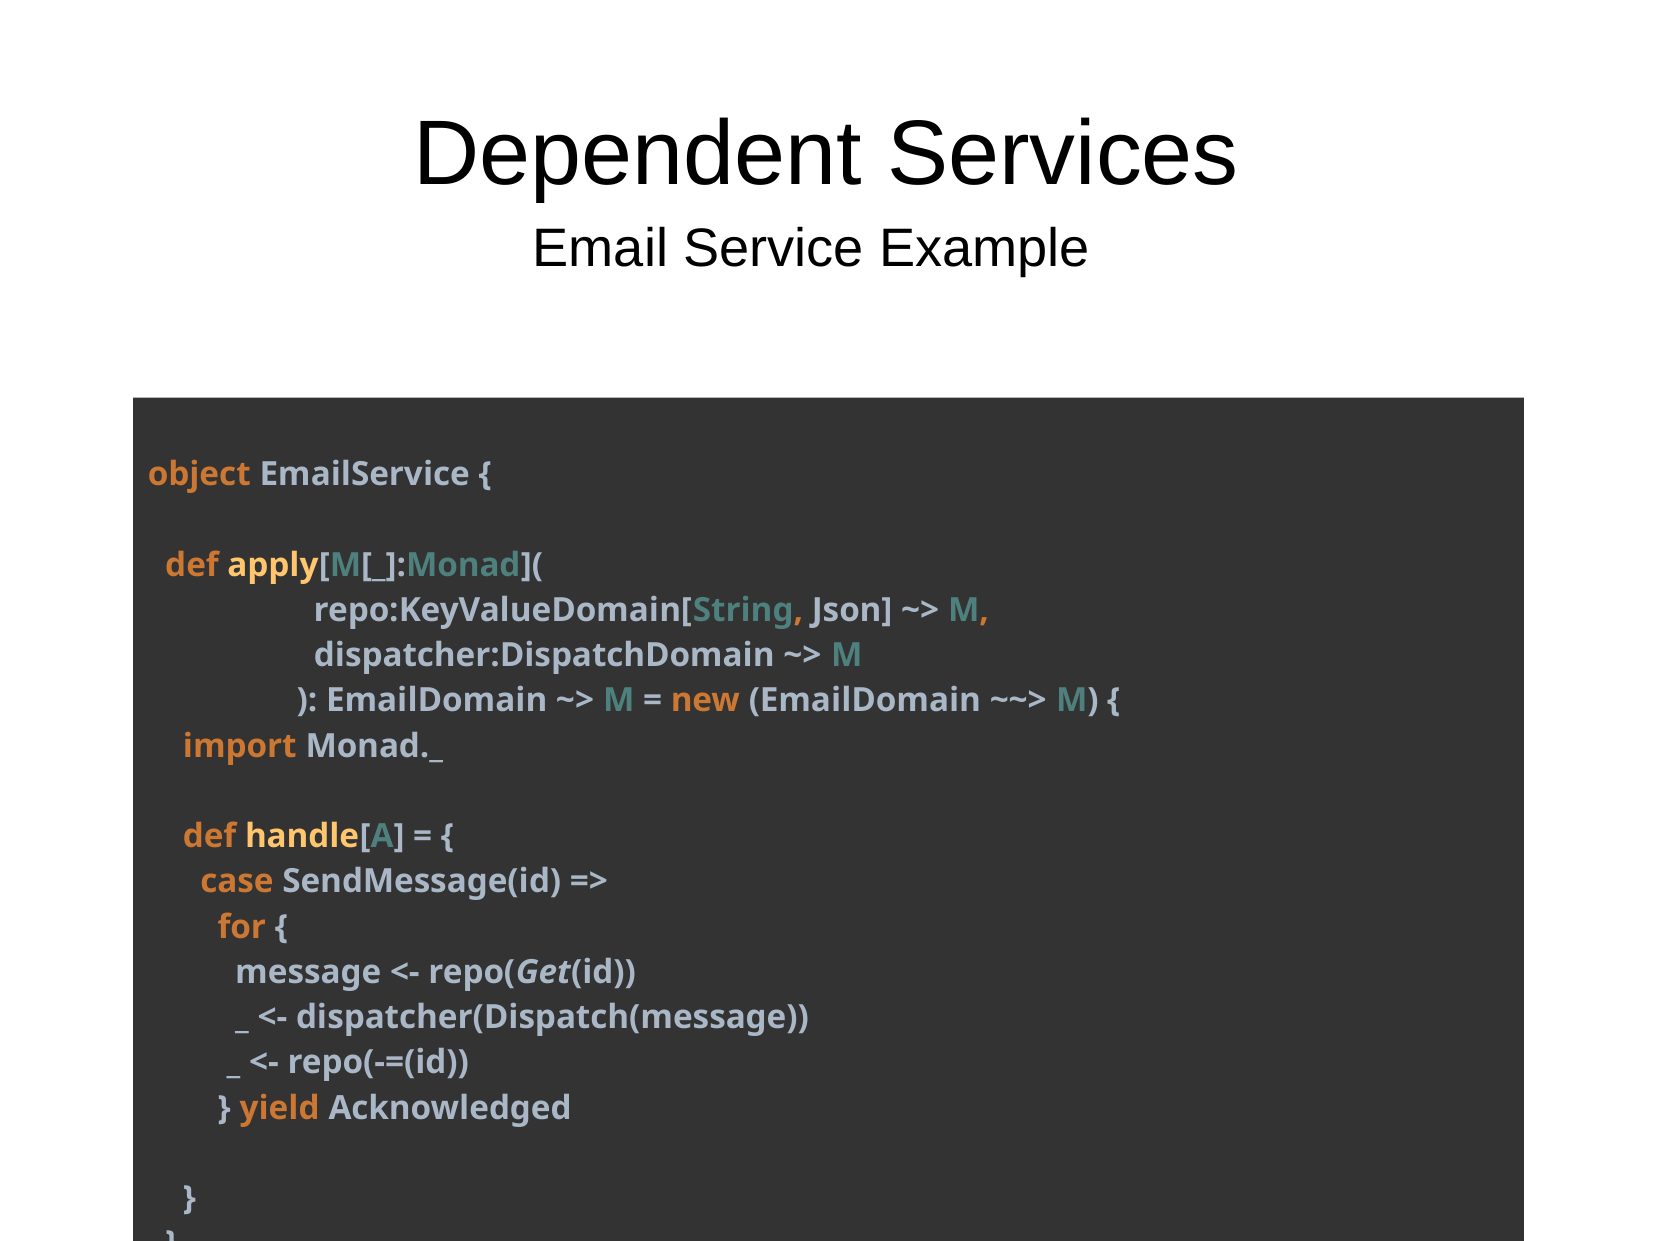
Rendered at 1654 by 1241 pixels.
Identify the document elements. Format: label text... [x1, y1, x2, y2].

text_box Email Service Example [517, 210, 1141, 286]
title Dependent Services [82, 49, 1571, 257]
text_box object EmailService { def apply[M[_]:Monad]( repo:KeyValueDomain[String, Json] ~> M, dispatcher:DispatchDomain ~> M ): EmailDomain ~> M = new (EmailDomain ~~> M) { import Monad._ def handle[A] = { case SendMessage(id) => for { message <- repo(Get(id)) _ <- dispatcher(Dispatch(message)) _ <- repo(-=(id)) } yield Acknowledged } } } [133, 397, 1524, 1188]
